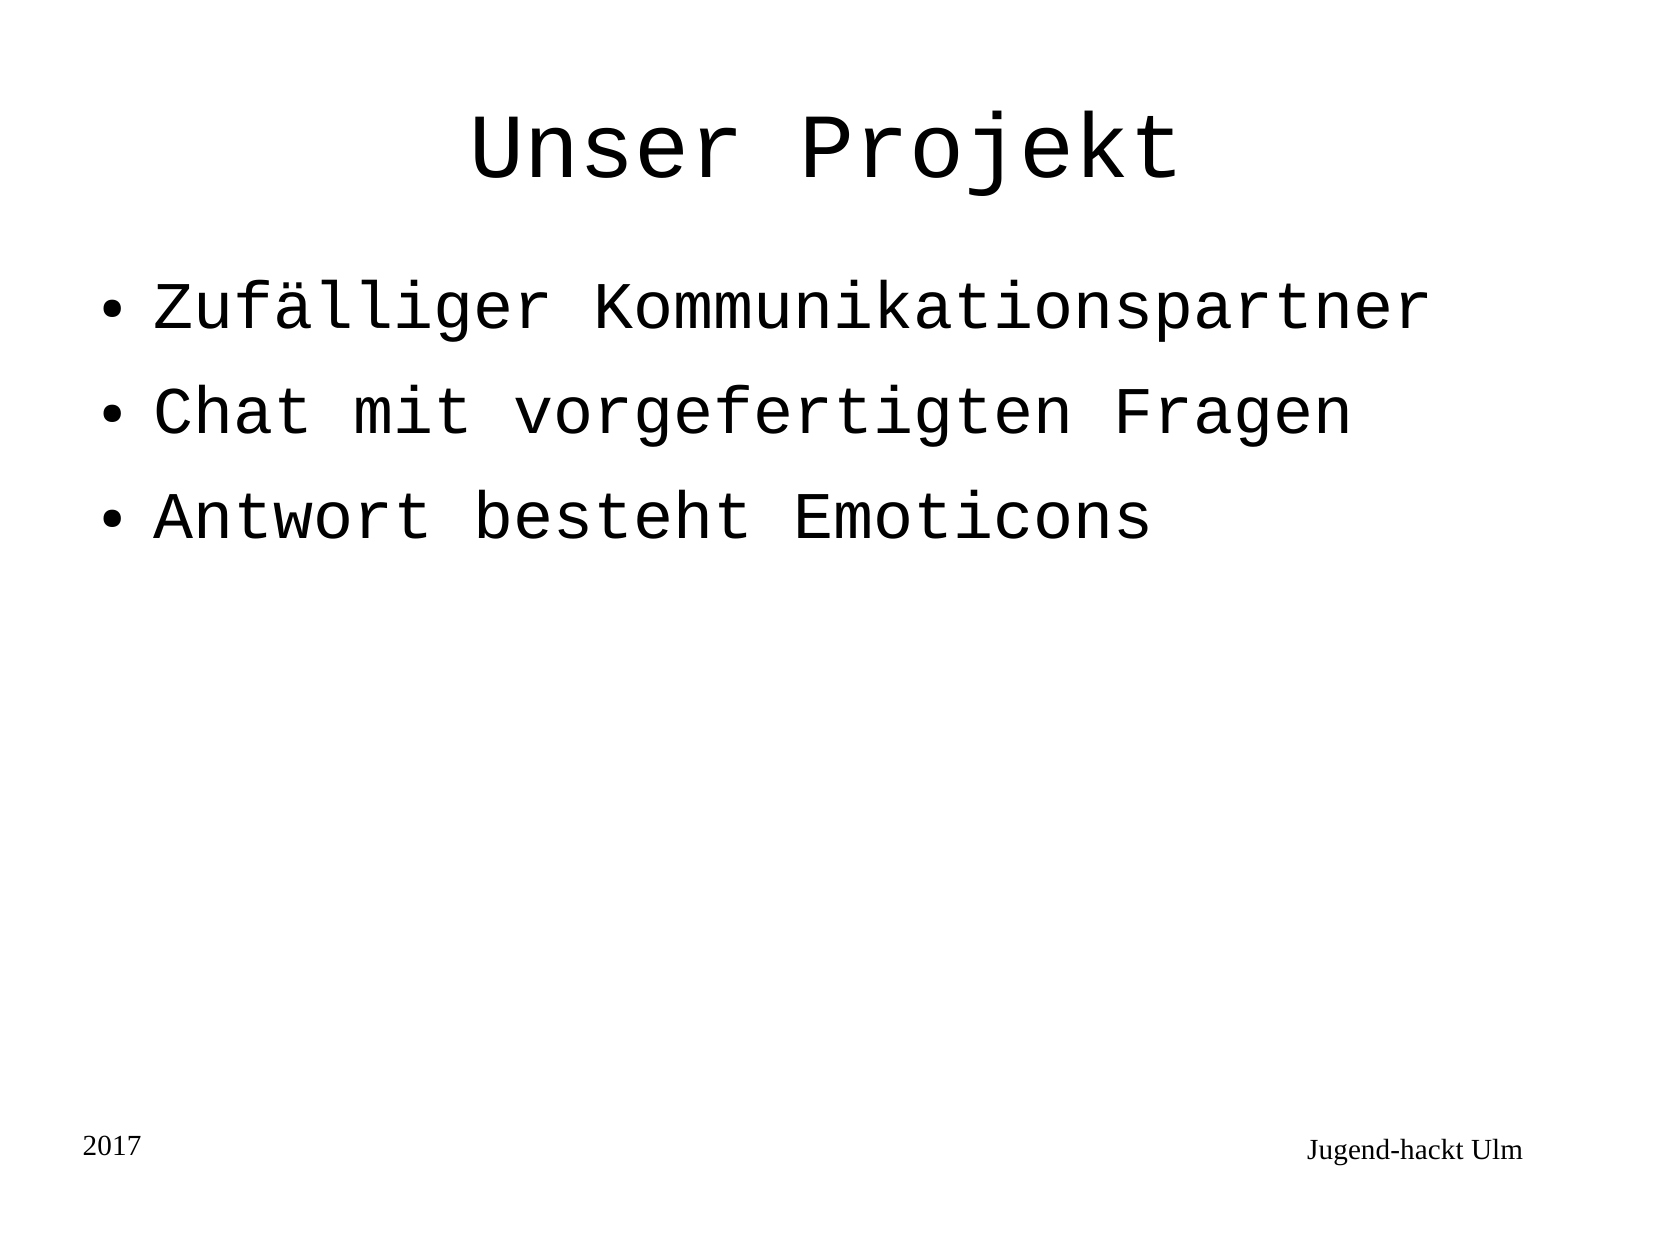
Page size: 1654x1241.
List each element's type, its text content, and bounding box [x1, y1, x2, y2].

title Unser Projekt [82, 49, 1571, 257]
list Zufälliger Kommunikationspartner Chat mit vorgefertigten Fragen Antwort besteht Emoticons [82, 272, 1571, 993]
